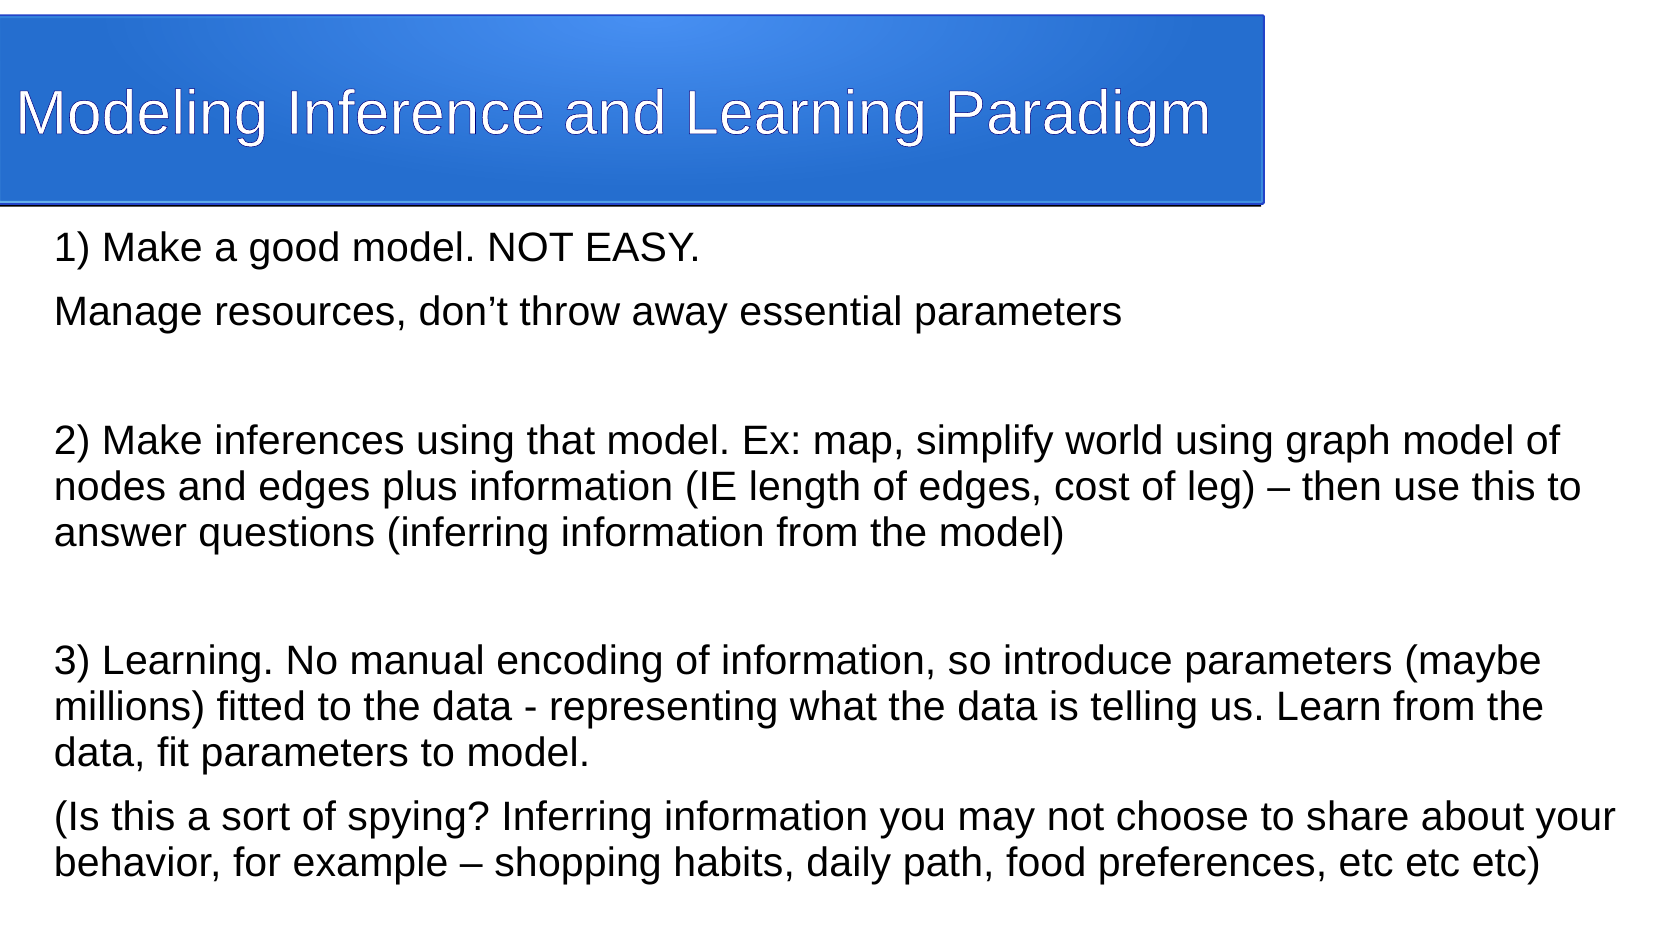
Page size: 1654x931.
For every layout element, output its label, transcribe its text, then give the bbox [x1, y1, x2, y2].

text_box [1410, 795, 1440, 866]
list 1) Make a good model. NOT EASY. Manage resources, don’t throw away essential parameters 2) Make inferences using that model. Ex: map, simplify world using graph model of nodes and edges plus information (IE length of edges, cost of leg) – then use this to answer questions (inferring information from the model) 3) Learning. No manual encoding of information, so introduce parameters (maybe millions) fitted to the data - representing what the data is telling us. Learn from the data, fit parameters to model. (Is this a sort of spying? Inferring information you may not choose to share about your behavior, for example – shopping habits, daily path, food preferences, etc etc etc) [0, 224, 1651, 901]
title Modeling Inference and Learning Paradigm [15, 29, 1516, 196]
